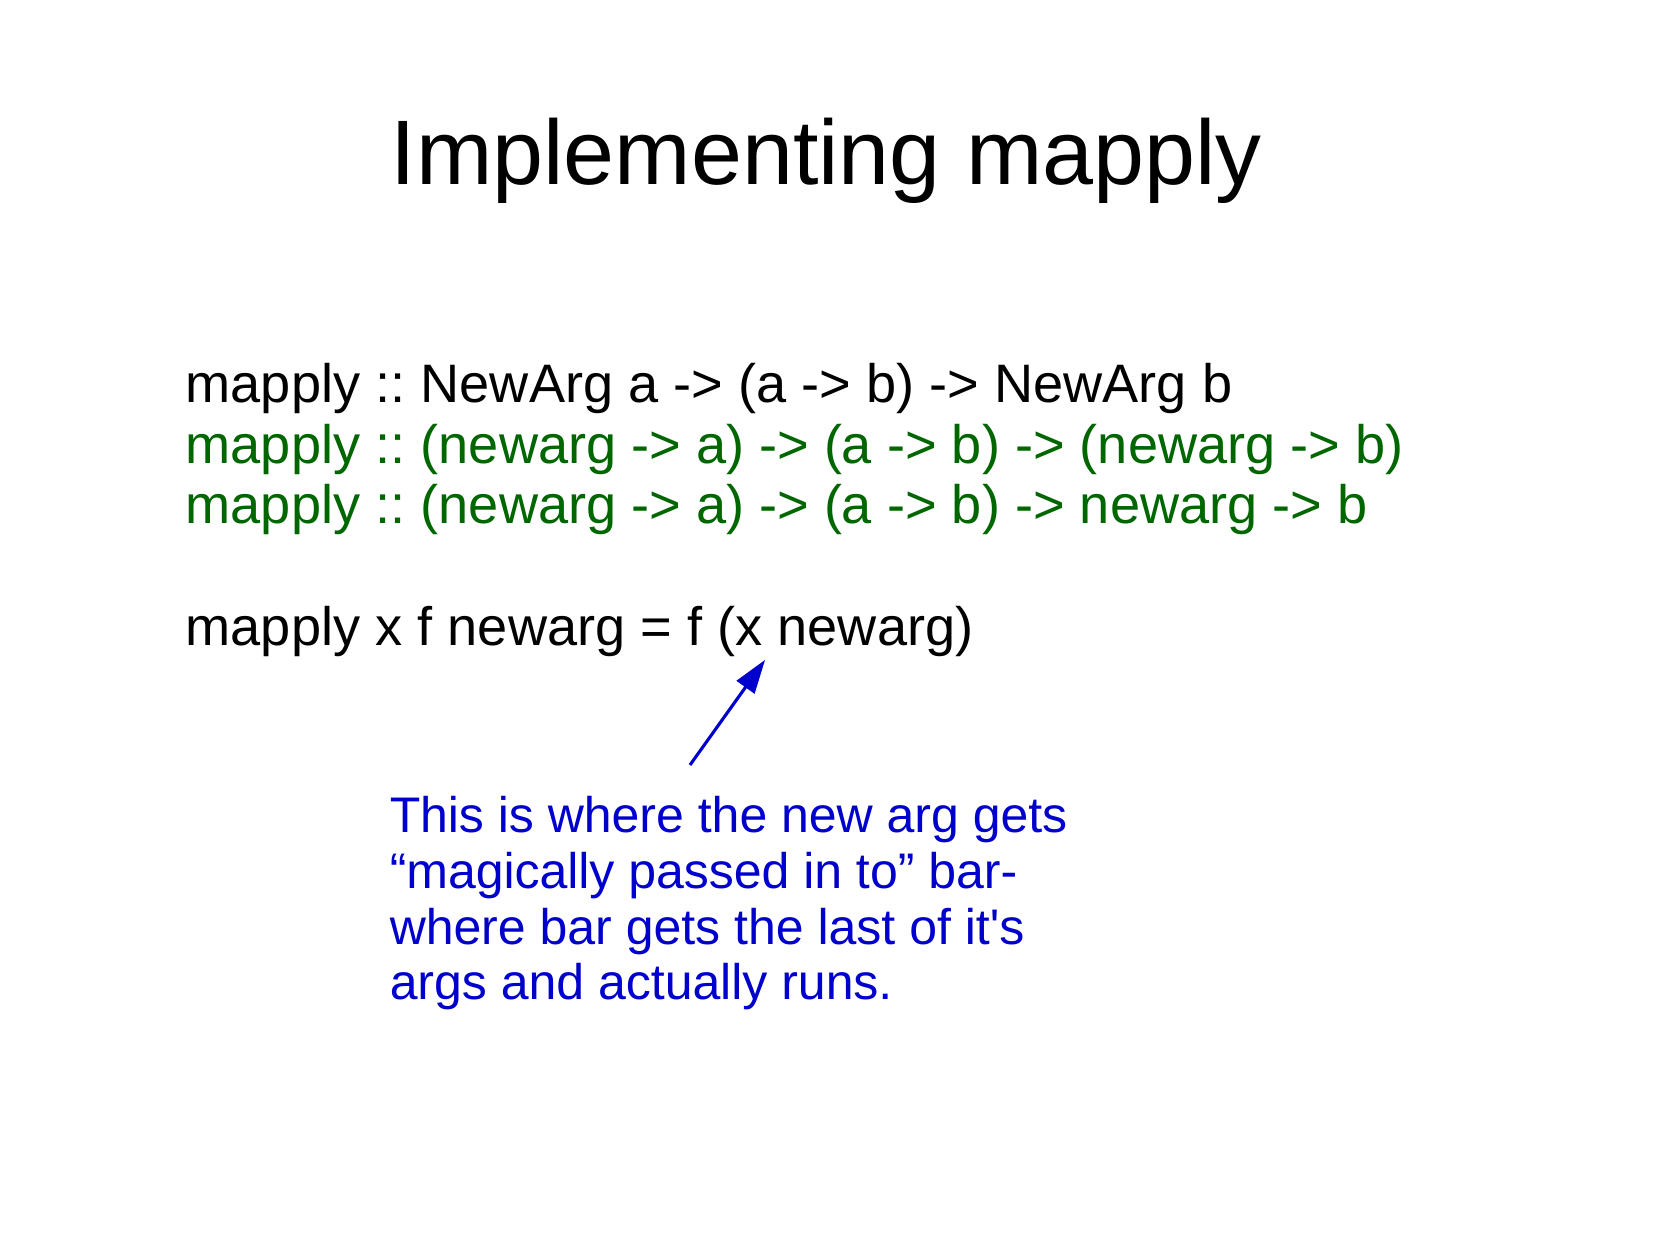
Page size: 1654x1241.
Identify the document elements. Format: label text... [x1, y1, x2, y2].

text_box This is where the new arg gets “magically passed in to” bar- where bar gets the last of it's args and actually runs. [375, 780, 1083, 1020]
title Implementing mapply [82, 49, 1571, 257]
subtitle mapply :: NewArg a -> (a -> b) -> NewArg b mapply :: (newarg -> a) -> (a -> b) -> (newarg -> b) mapply :: (newarg -> a) -> (a -> b) -> newarg -> b mapply x f newarg = f (x newarg) [185, 290, 1468, 721]
